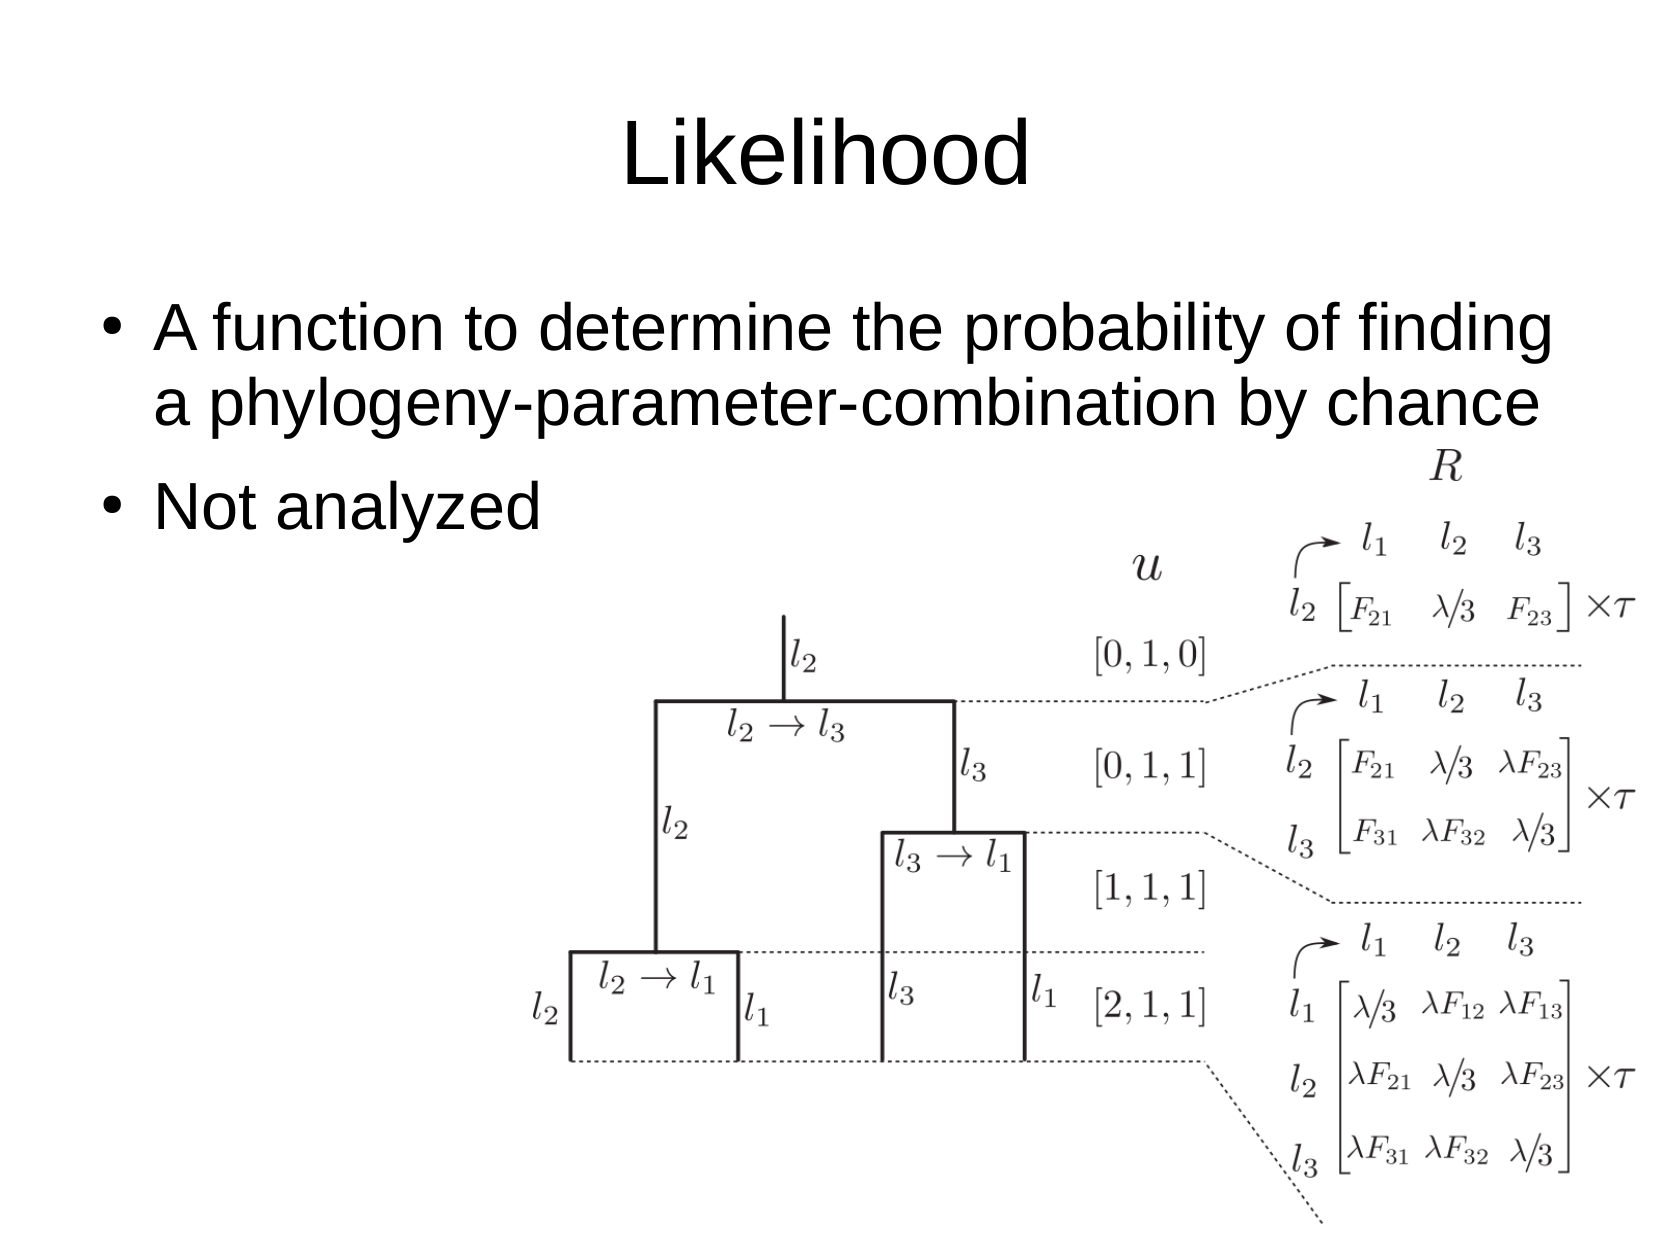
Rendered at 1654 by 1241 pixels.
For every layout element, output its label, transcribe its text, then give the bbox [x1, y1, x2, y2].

picture [533, 449, 1636, 1224]
title Likelihood [82, 49, 1571, 257]
list A function to determine the probability of finding a phylogeny-parameter-combination by chance Not analyzed [82, 290, 1571, 1010]
